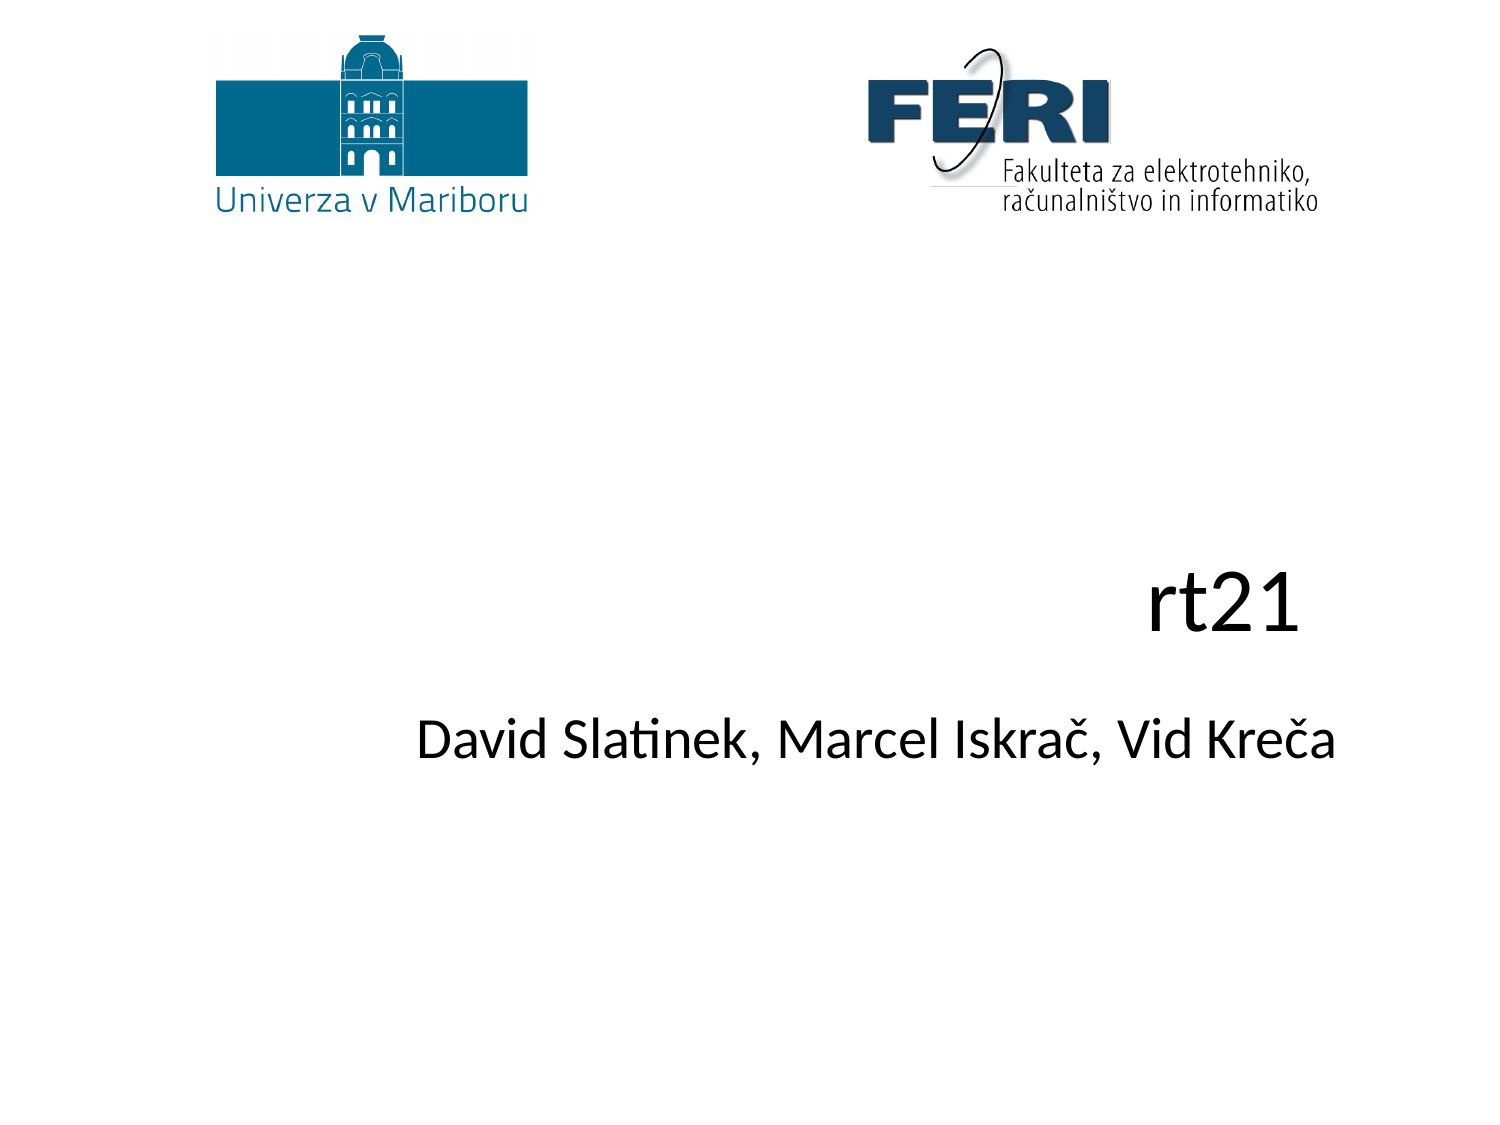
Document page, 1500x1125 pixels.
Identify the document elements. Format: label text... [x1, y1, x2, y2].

title rt21 [218, 216, 1317, 657]
picture [206, 28, 538, 222]
picture [868, 45, 1317, 211]
subtitle David Slatinek, Marcel Iskrač, Vid Kreča [147, 692, 1353, 1047]
